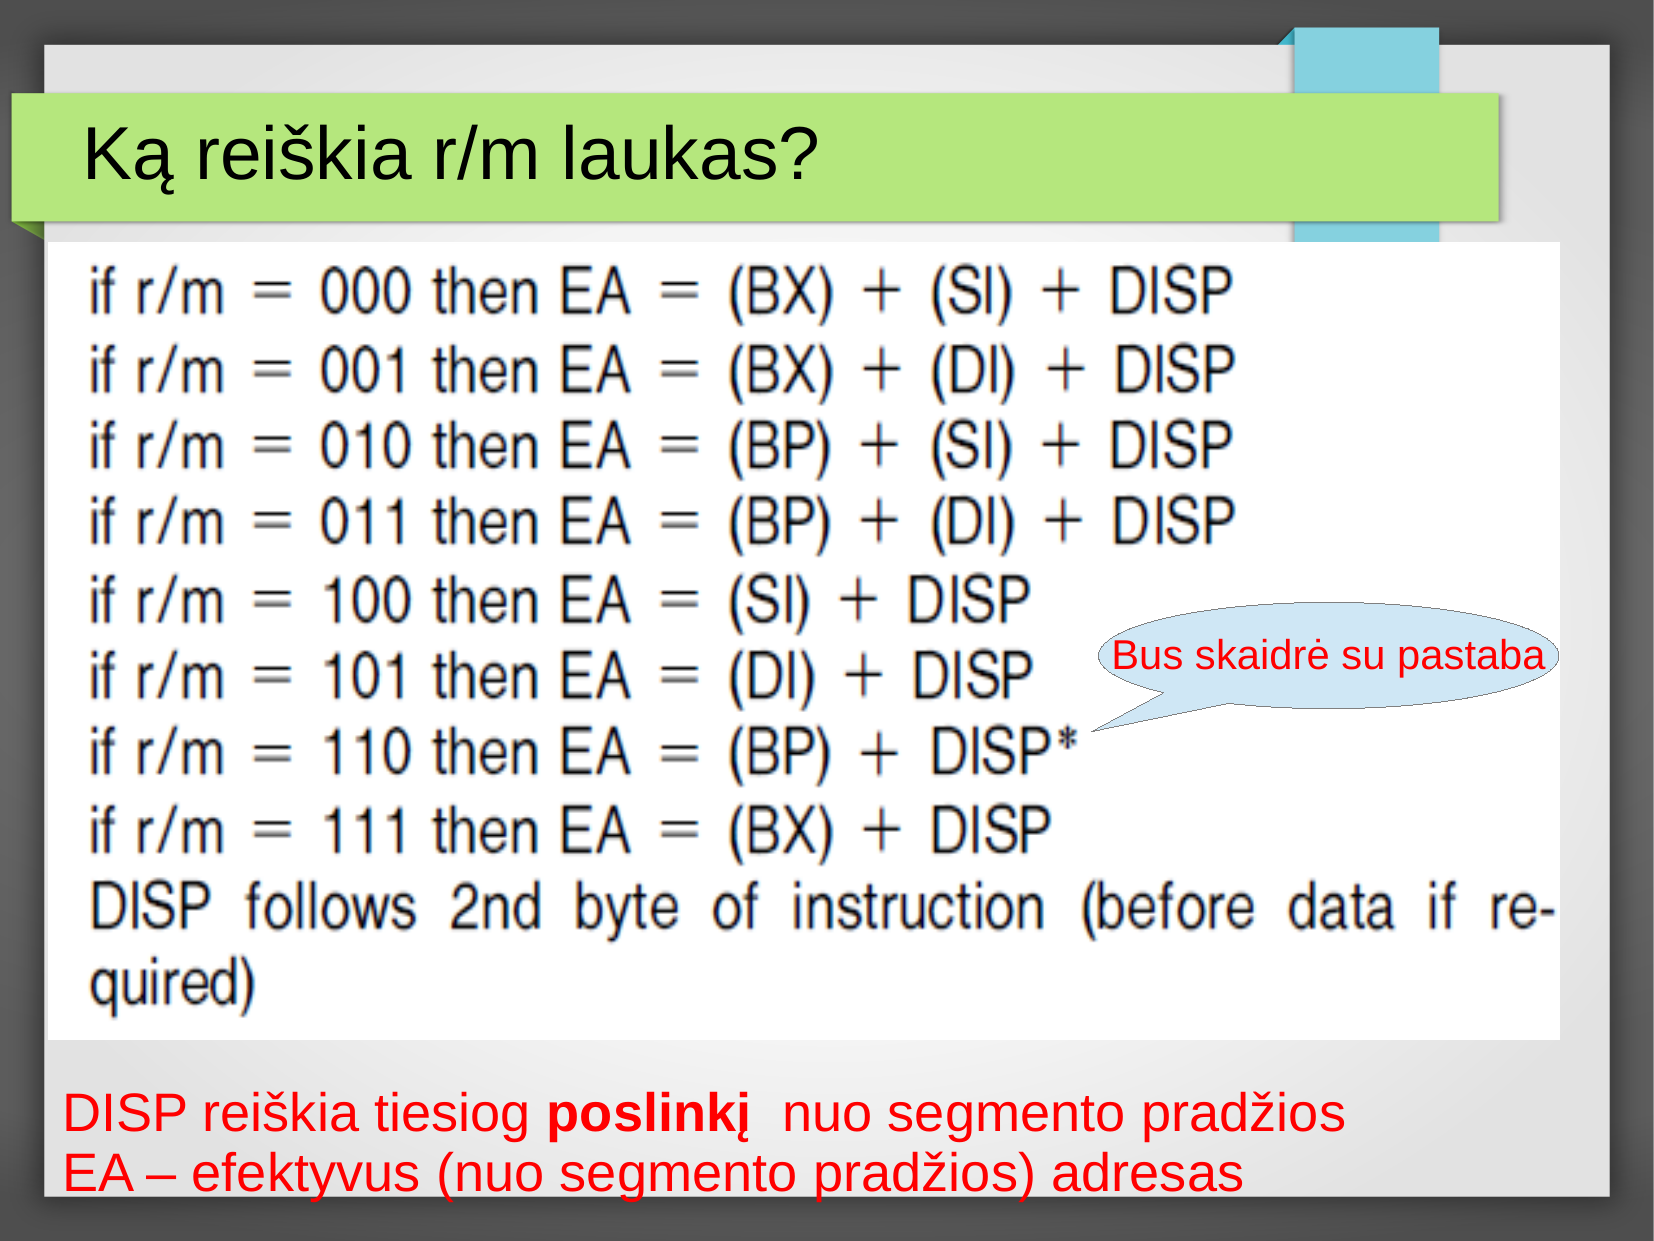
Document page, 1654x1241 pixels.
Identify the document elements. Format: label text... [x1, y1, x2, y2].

title Ką reiškia r/m laukas? [82, 94, 1264, 213]
text_box DISP reiškia tiesiog poslinkį nuo segmento pradžios EA – efektyvus (nuo segmento pradžios) adresas [47, 1074, 1571, 1211]
picture [0, 0, 1654, 1241]
text_box Bus skaidrė su pastaba [1091, 602, 1559, 732]
